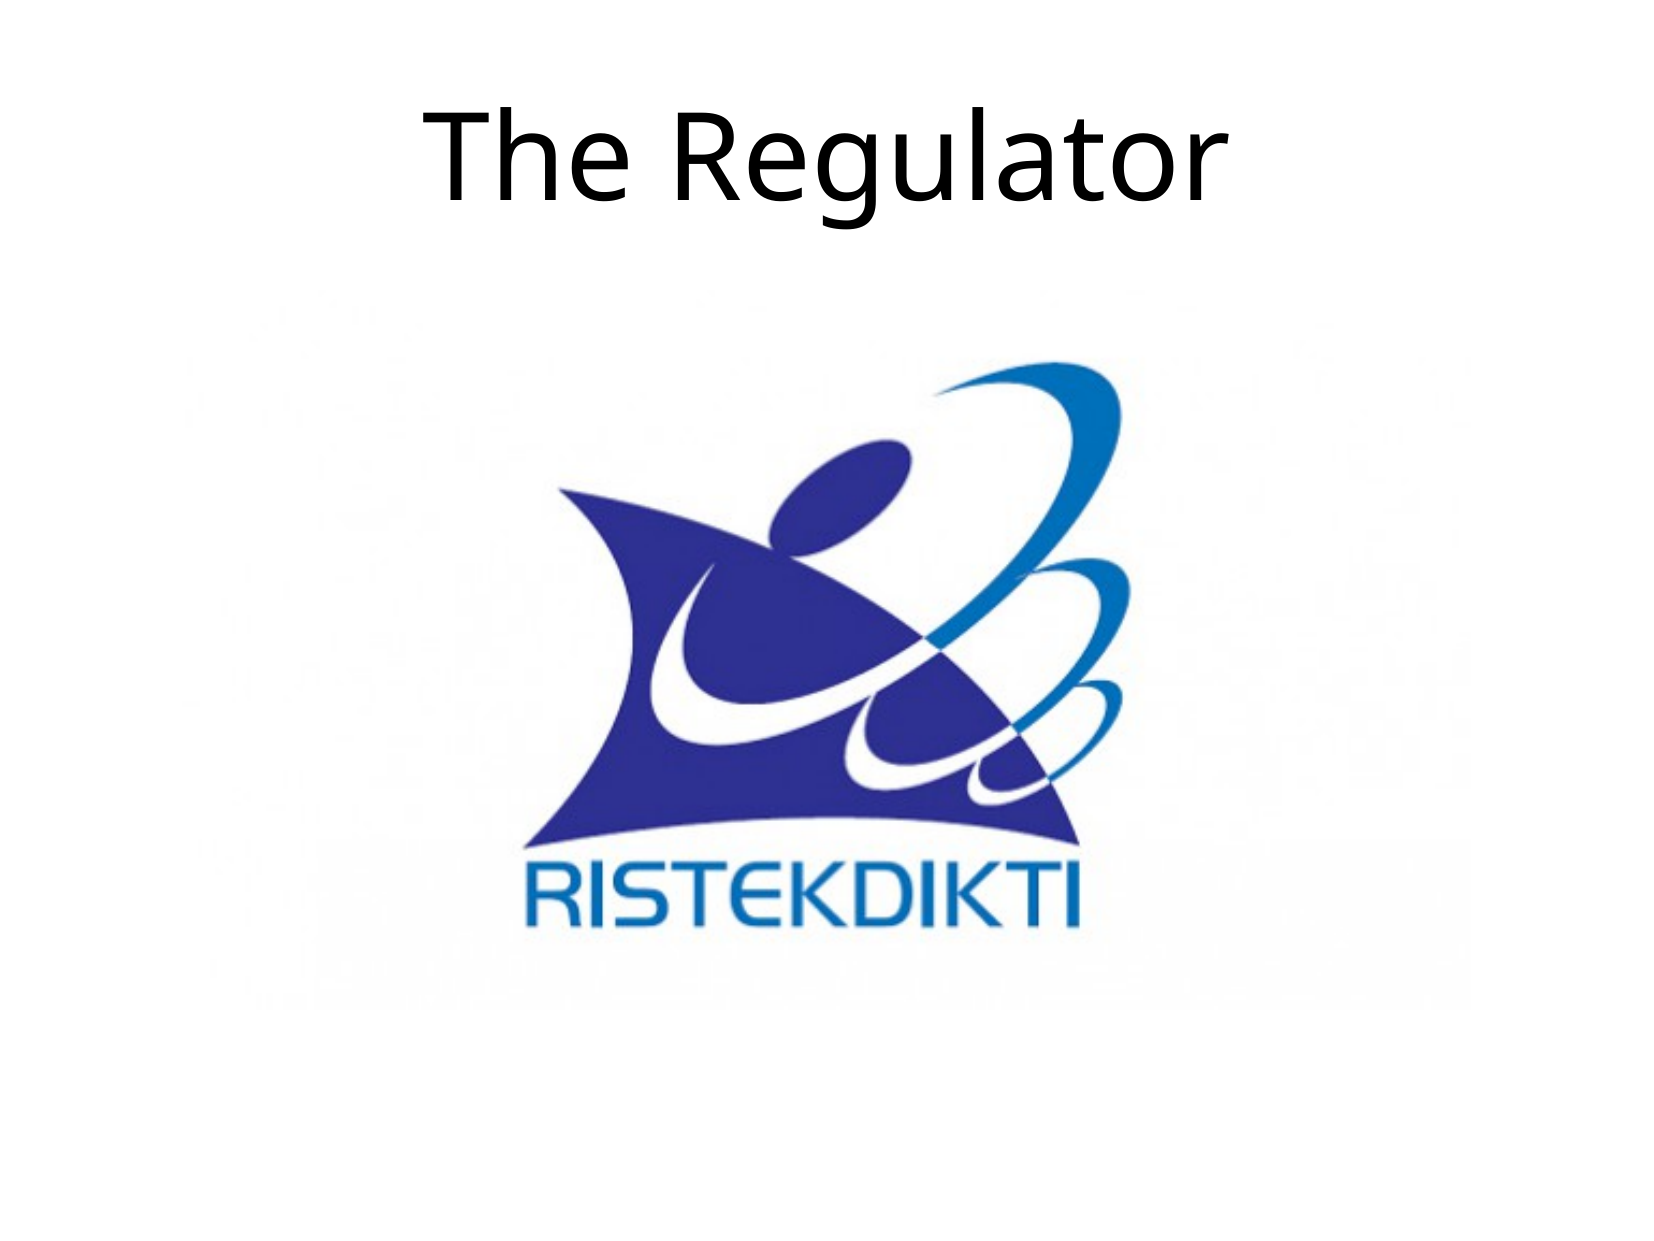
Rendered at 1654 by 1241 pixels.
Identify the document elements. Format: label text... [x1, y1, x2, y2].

title The Regulator [82, 49, 1571, 257]
picture [182, 290, 1471, 1010]
